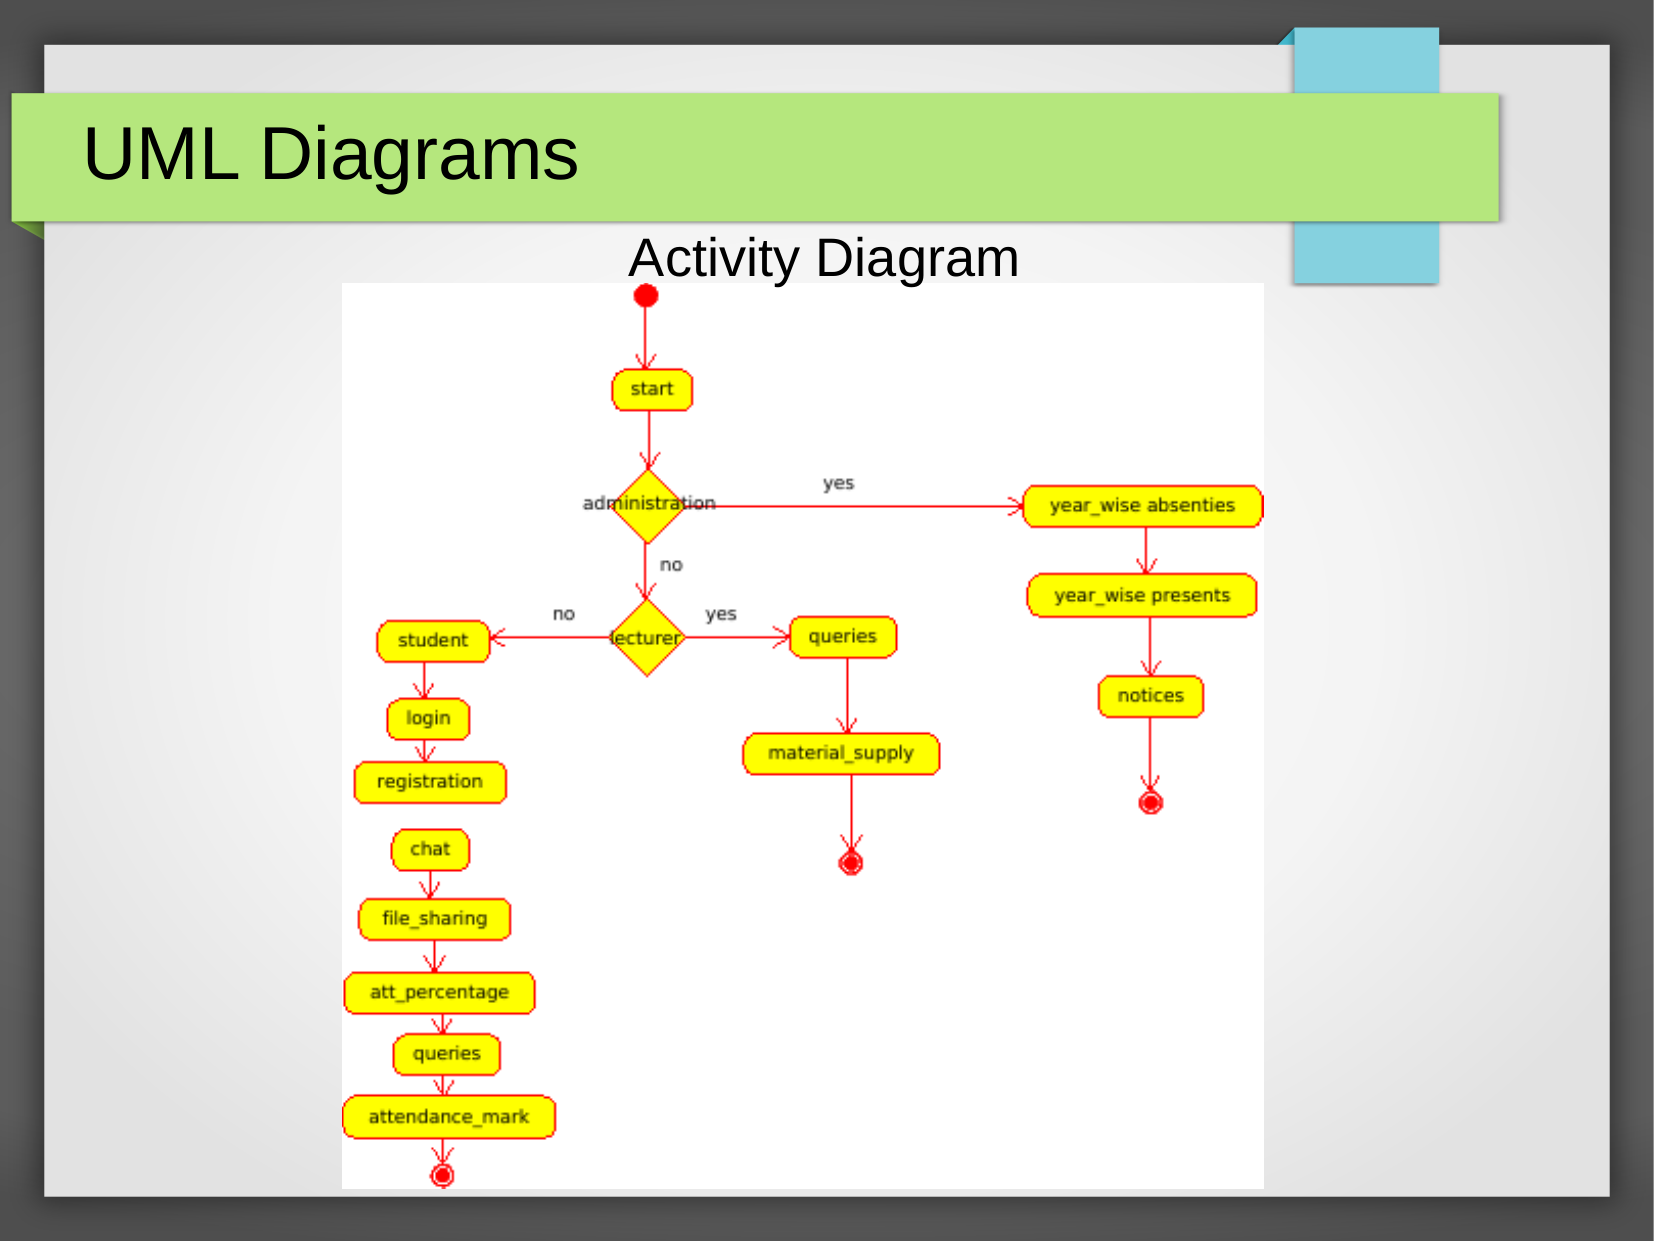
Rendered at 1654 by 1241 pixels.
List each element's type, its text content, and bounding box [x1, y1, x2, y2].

picture [0, 0, 1654, 1241]
text_box Activity Diagram [614, 219, 1037, 296]
title UML Diagrams [82, 94, 1264, 213]
